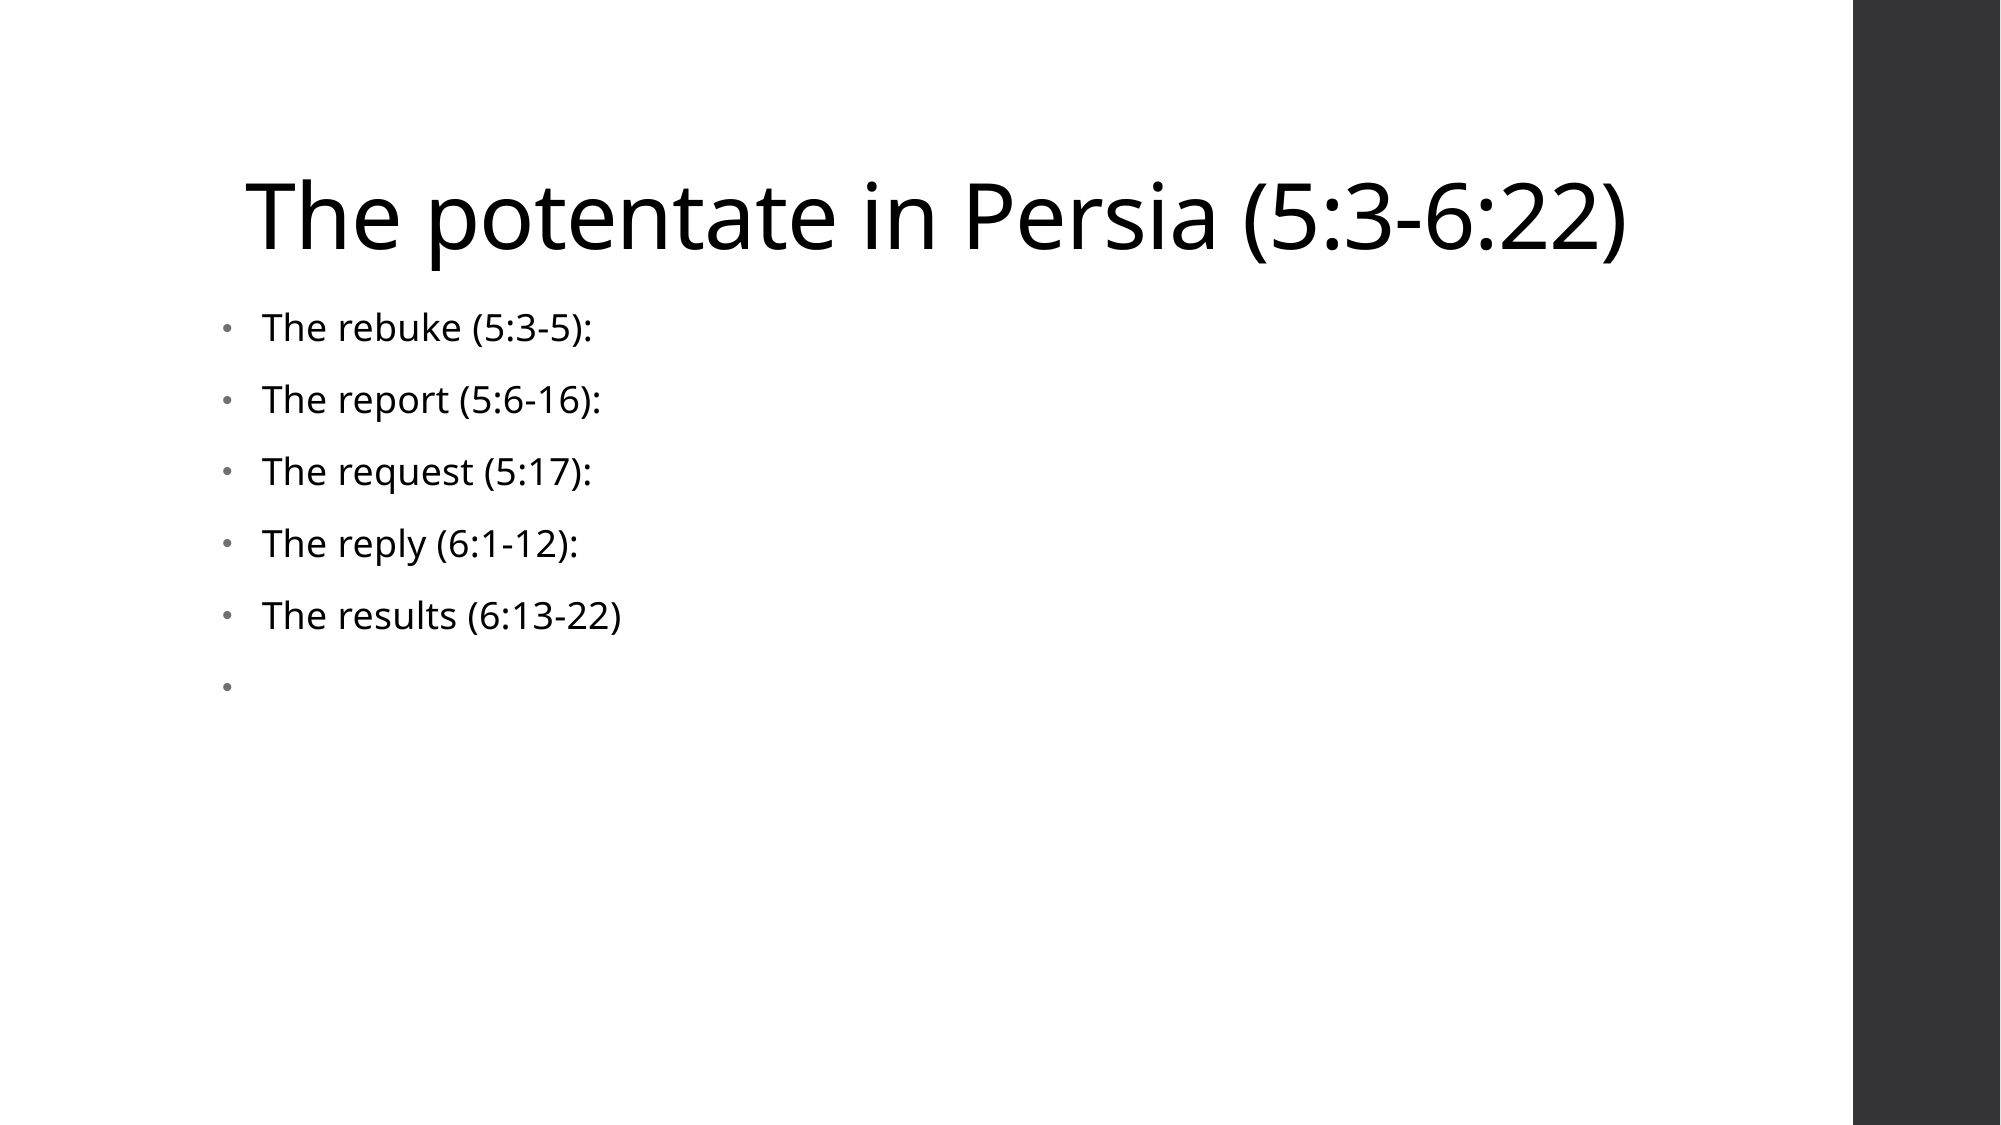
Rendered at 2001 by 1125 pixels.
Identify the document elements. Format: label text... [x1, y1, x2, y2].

title The potentate in Persia (5:3-6:22) [206, 60, 1797, 278]
list The rebuke (5:3-5): The report (5:6-16): The request (5:17): The reply (6:1-12): The results (6:13-22) [206, 299, 1617, 1014]
